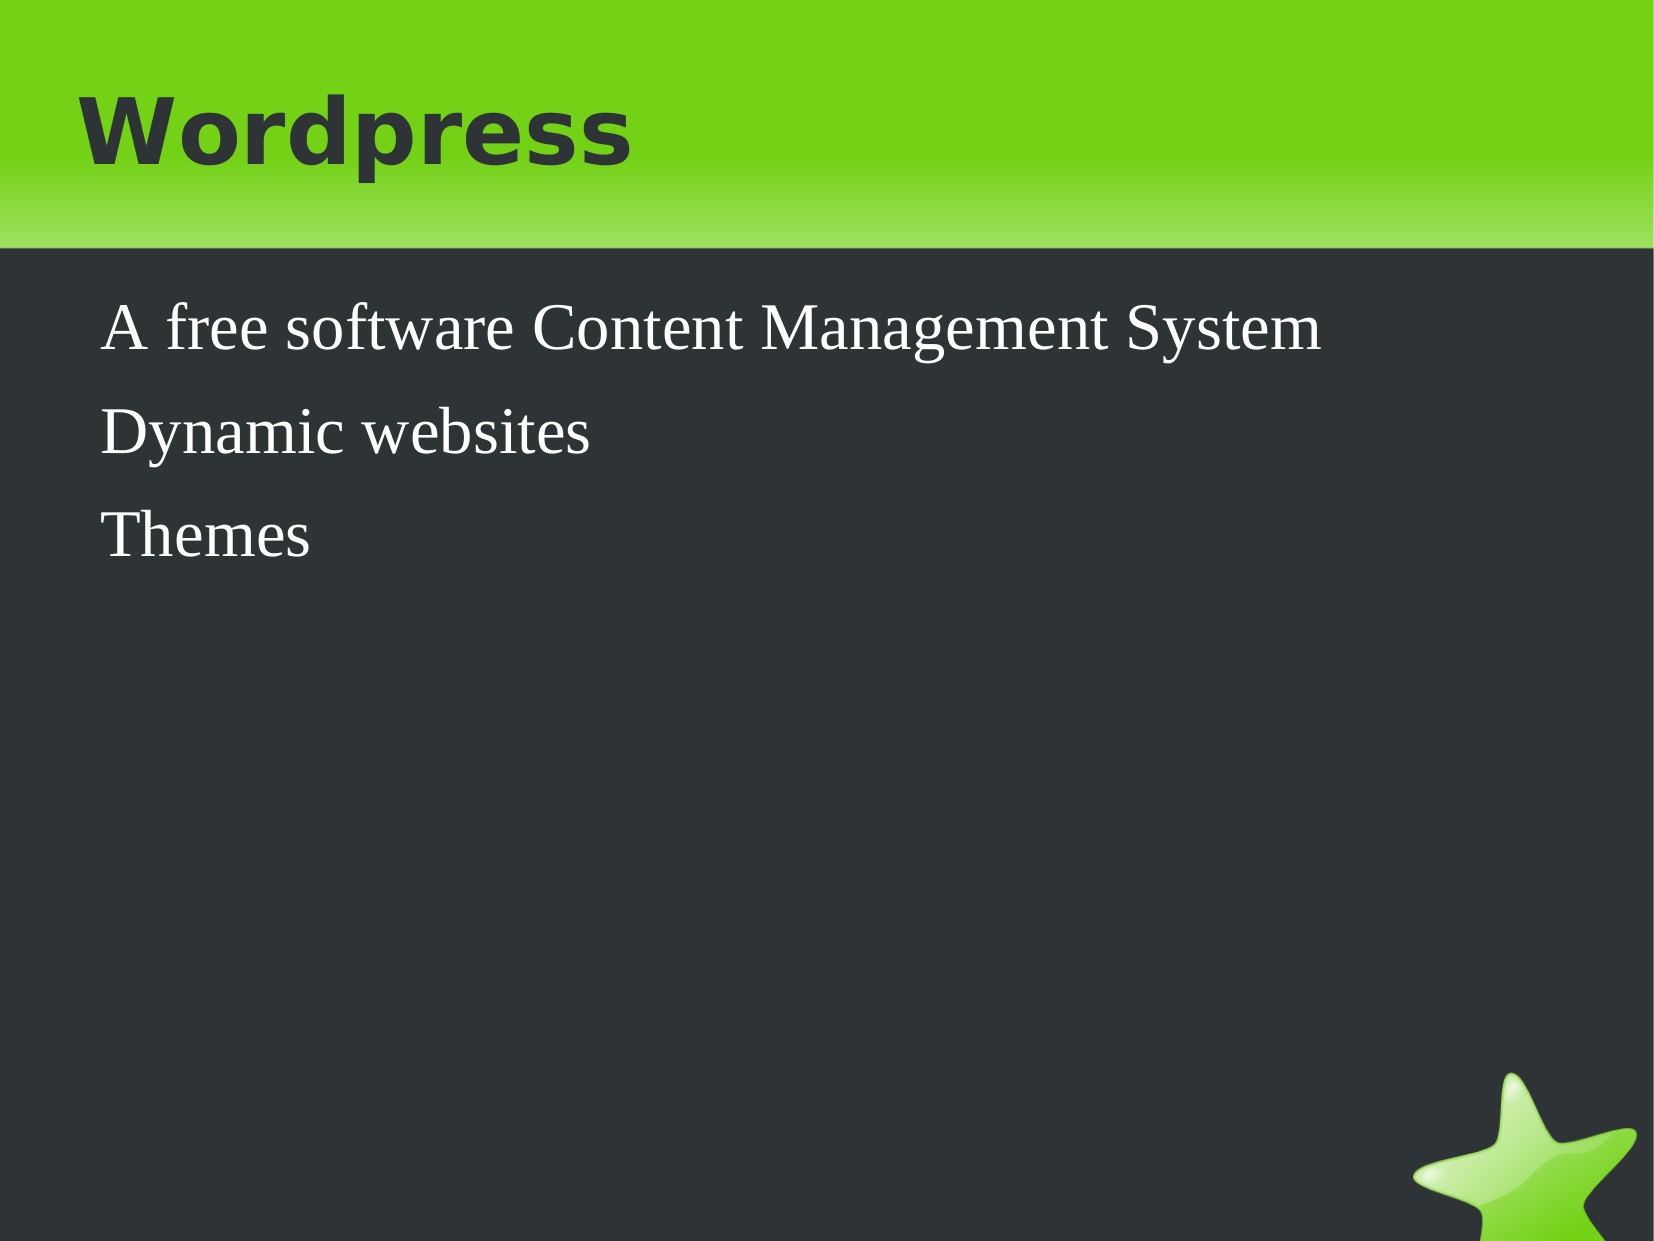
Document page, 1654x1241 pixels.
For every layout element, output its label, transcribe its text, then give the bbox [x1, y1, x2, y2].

title Wordpress [76, 36, 1565, 229]
picture [0, 0, 1654, 1241]
list A free software Content Management System Dynamic websites Themes [82, 290, 1571, 1094]
